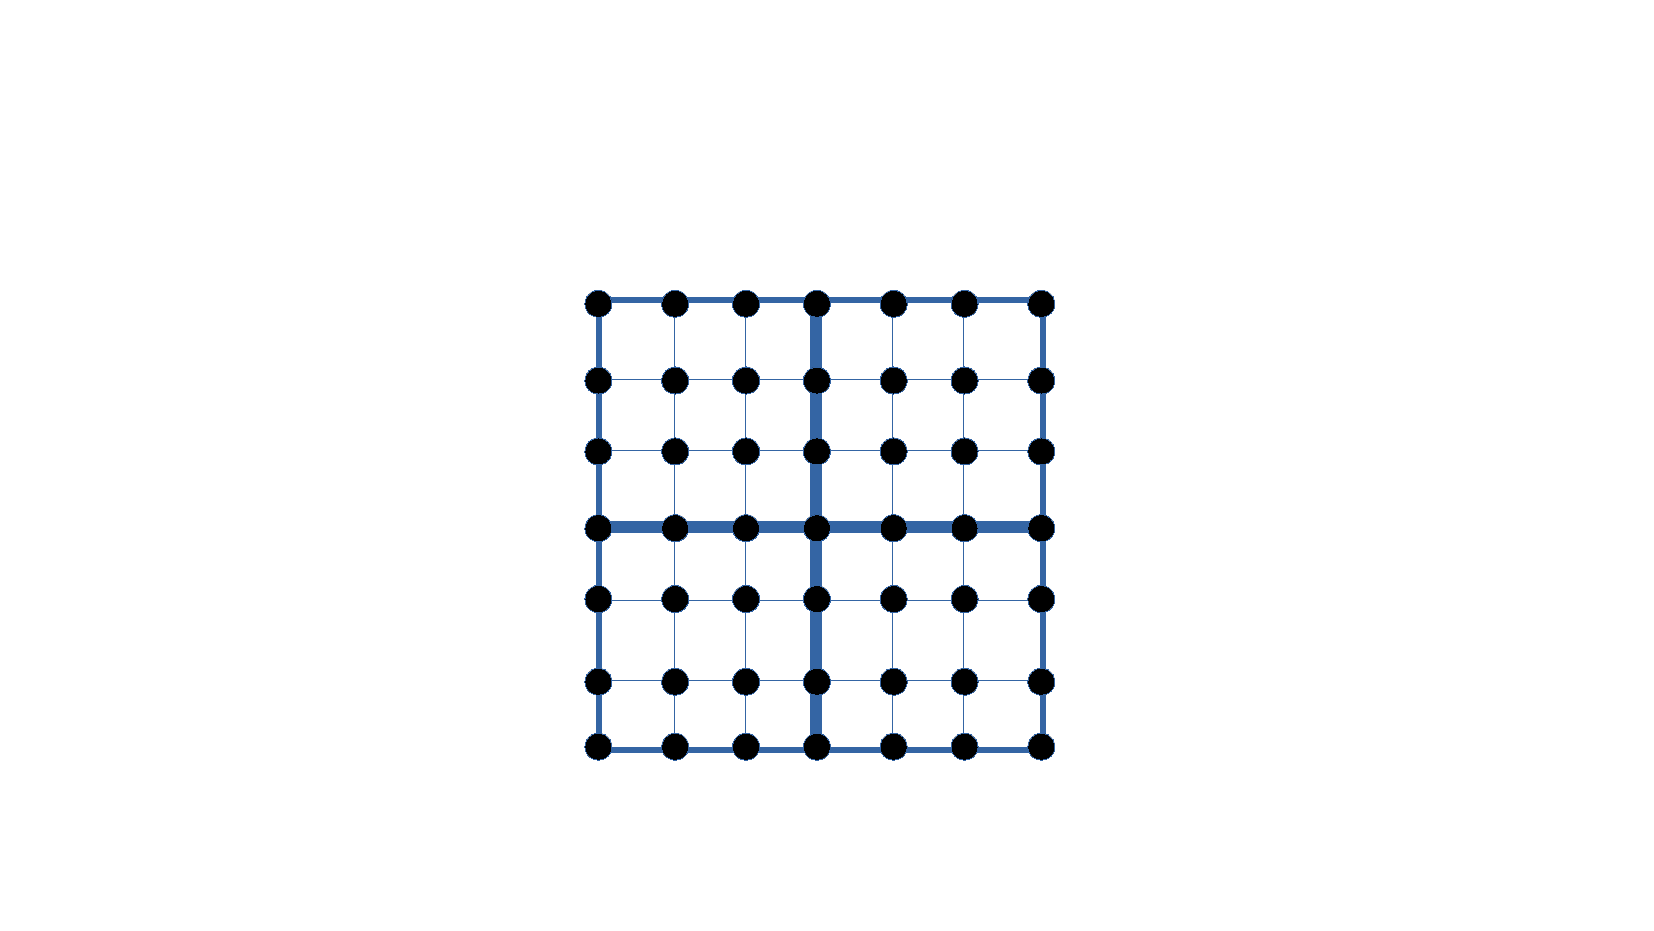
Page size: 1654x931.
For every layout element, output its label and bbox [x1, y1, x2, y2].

text_box [803, 733, 831, 761]
text_box [951, 514, 979, 542]
text_box [732, 585, 760, 613]
text_box [803, 366, 831, 395]
text_box [880, 514, 908, 542]
text_box [951, 585, 979, 613]
text_box [951, 437, 979, 465]
text_box [880, 585, 908, 613]
text_box [880, 290, 908, 318]
text_box [584, 733, 612, 761]
text_box [1027, 514, 1055, 542]
text_box [661, 733, 689, 761]
text_box [803, 437, 831, 465]
text_box [803, 514, 831, 542]
text_box [584, 290, 612, 318]
text_box [661, 290, 689, 318]
text_box [1027, 366, 1055, 395]
text_box [584, 437, 612, 465]
text_box [951, 290, 979, 318]
text_box [880, 668, 908, 696]
text_box [661, 366, 689, 395]
text_box [584, 668, 612, 696]
text_box [1027, 733, 1055, 761]
text_box [880, 733, 908, 761]
text_box [803, 668, 831, 696]
text_box [951, 668, 979, 696]
text_box [803, 290, 831, 318]
text_box [732, 366, 760, 395]
text_box [1027, 585, 1055, 613]
text_box [584, 585, 612, 613]
text_box [803, 585, 831, 613]
text_box [951, 733, 979, 761]
text_box [732, 437, 760, 465]
text_box [732, 514, 760, 542]
text_box [1027, 437, 1055, 465]
text_box [1027, 290, 1055, 318]
text_box [661, 514, 689, 542]
text_box [584, 514, 612, 542]
text_box [880, 437, 908, 465]
text_box [661, 668, 689, 696]
text_box [880, 366, 908, 395]
text_box [584, 366, 612, 395]
text_box [732, 668, 760, 696]
text_box [1027, 668, 1055, 696]
text_box [661, 585, 689, 613]
text_box [951, 366, 979, 395]
text_box [661, 437, 689, 465]
text_box [732, 290, 760, 318]
text_box [732, 733, 760, 761]
